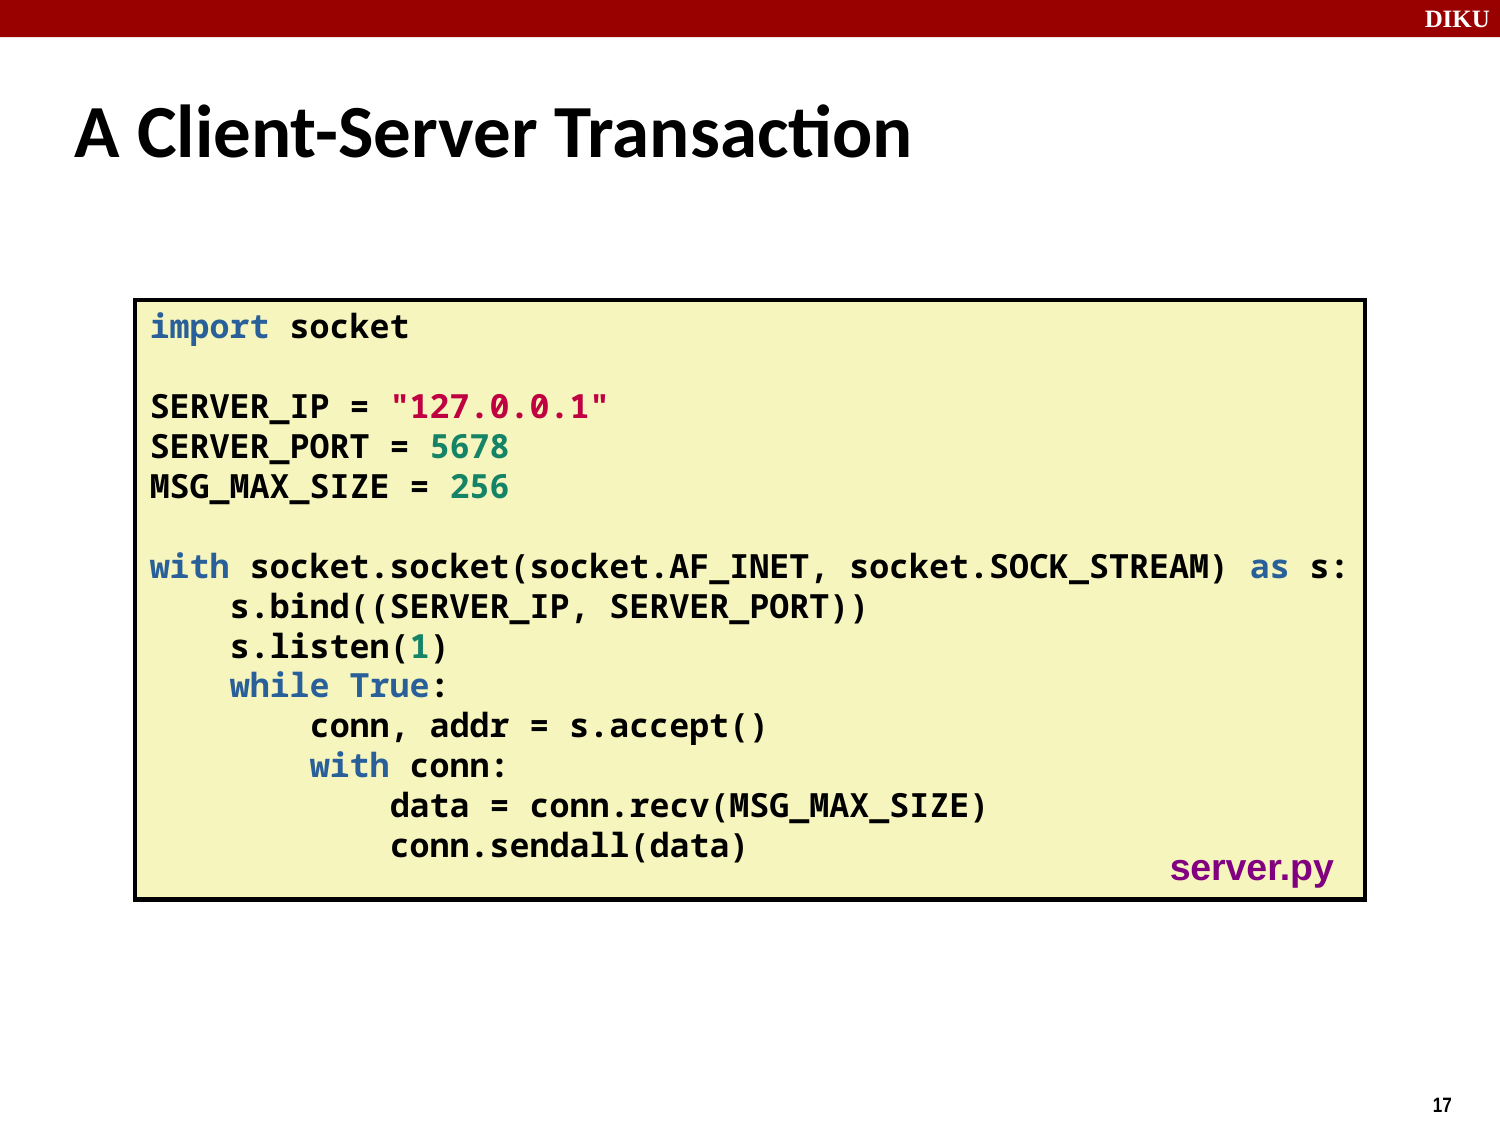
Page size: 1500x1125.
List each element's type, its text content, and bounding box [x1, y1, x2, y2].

text_box import socket SERVER_IP = "127.0.0.1" SERVER_PORT = 5678 MSG_MAX_SIZE = 256 with socket.socket(socket.AF_INET, socket.SOCK_STREAM) as s: s.bind((SERVER_IP, SERVER_PORT)) s.listen(1) while True: conn, addr = s.accept() with conn: data = conn.recv(MSG_MAX_SIZE) conn.sendall(data) [135, 299, 1366, 900]
title A Client-Server Transaction [59, 80, 1235, 175]
text_box server.py [1155, 839, 1366, 900]
